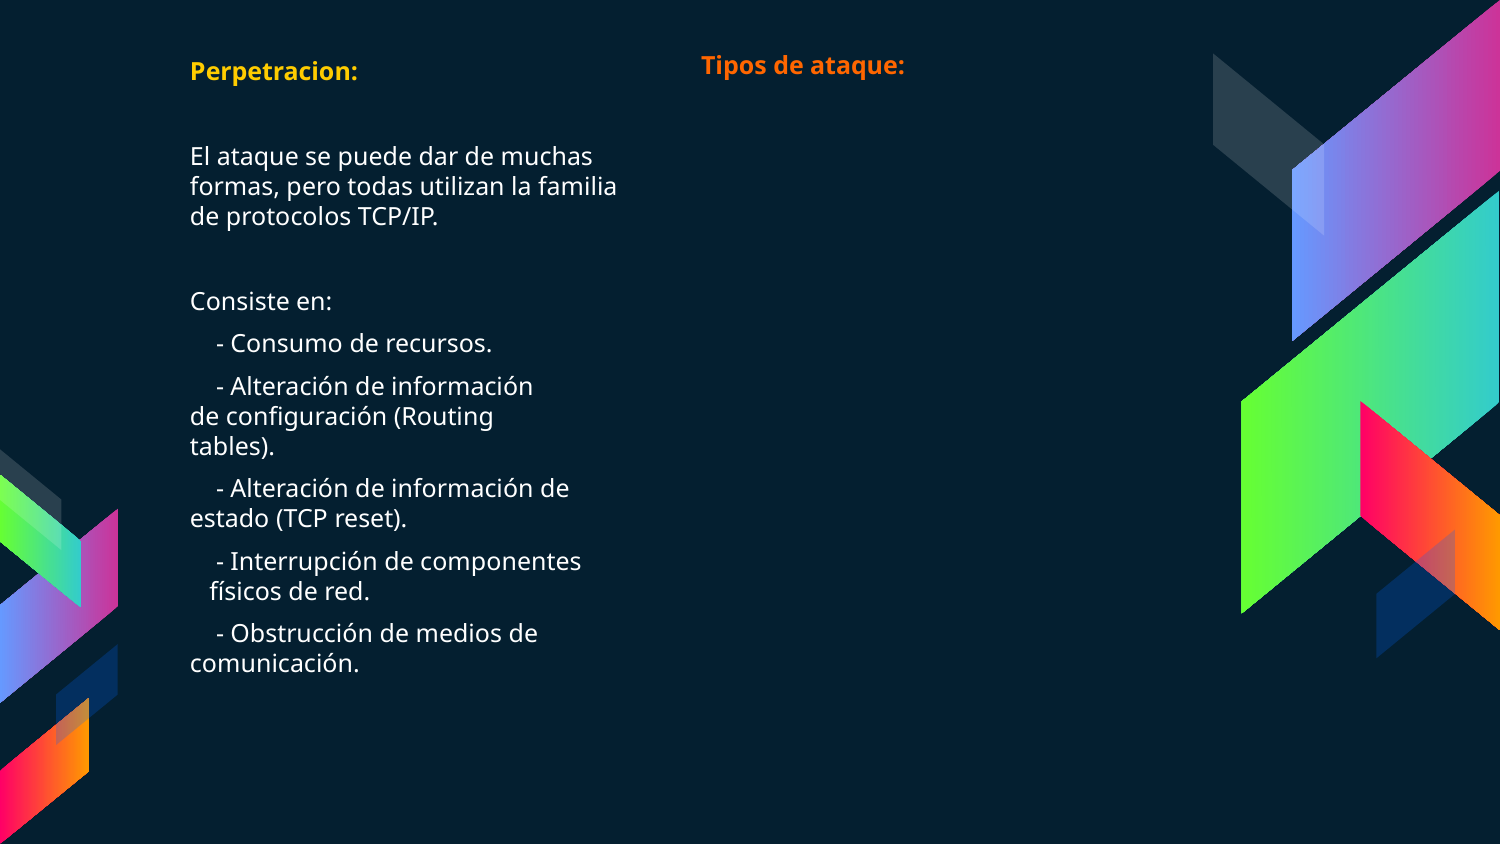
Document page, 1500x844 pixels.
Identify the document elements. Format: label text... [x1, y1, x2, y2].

list Perpetracion: El ataque se puede dar de muchas formas, pero todas utilizan la familia de protocolos TCP/IP. Consiste en: - Consumo de recursos. - Alteración de información de configuración (Routing tables). - Alteración de información de estado (TCP reset). - Interrupción de componentes físicos de red. - Obstrucción de medios de comunicación. [175, 40, 655, 512]
list Tipos de ataque: [686, 34, 1221, 506]
